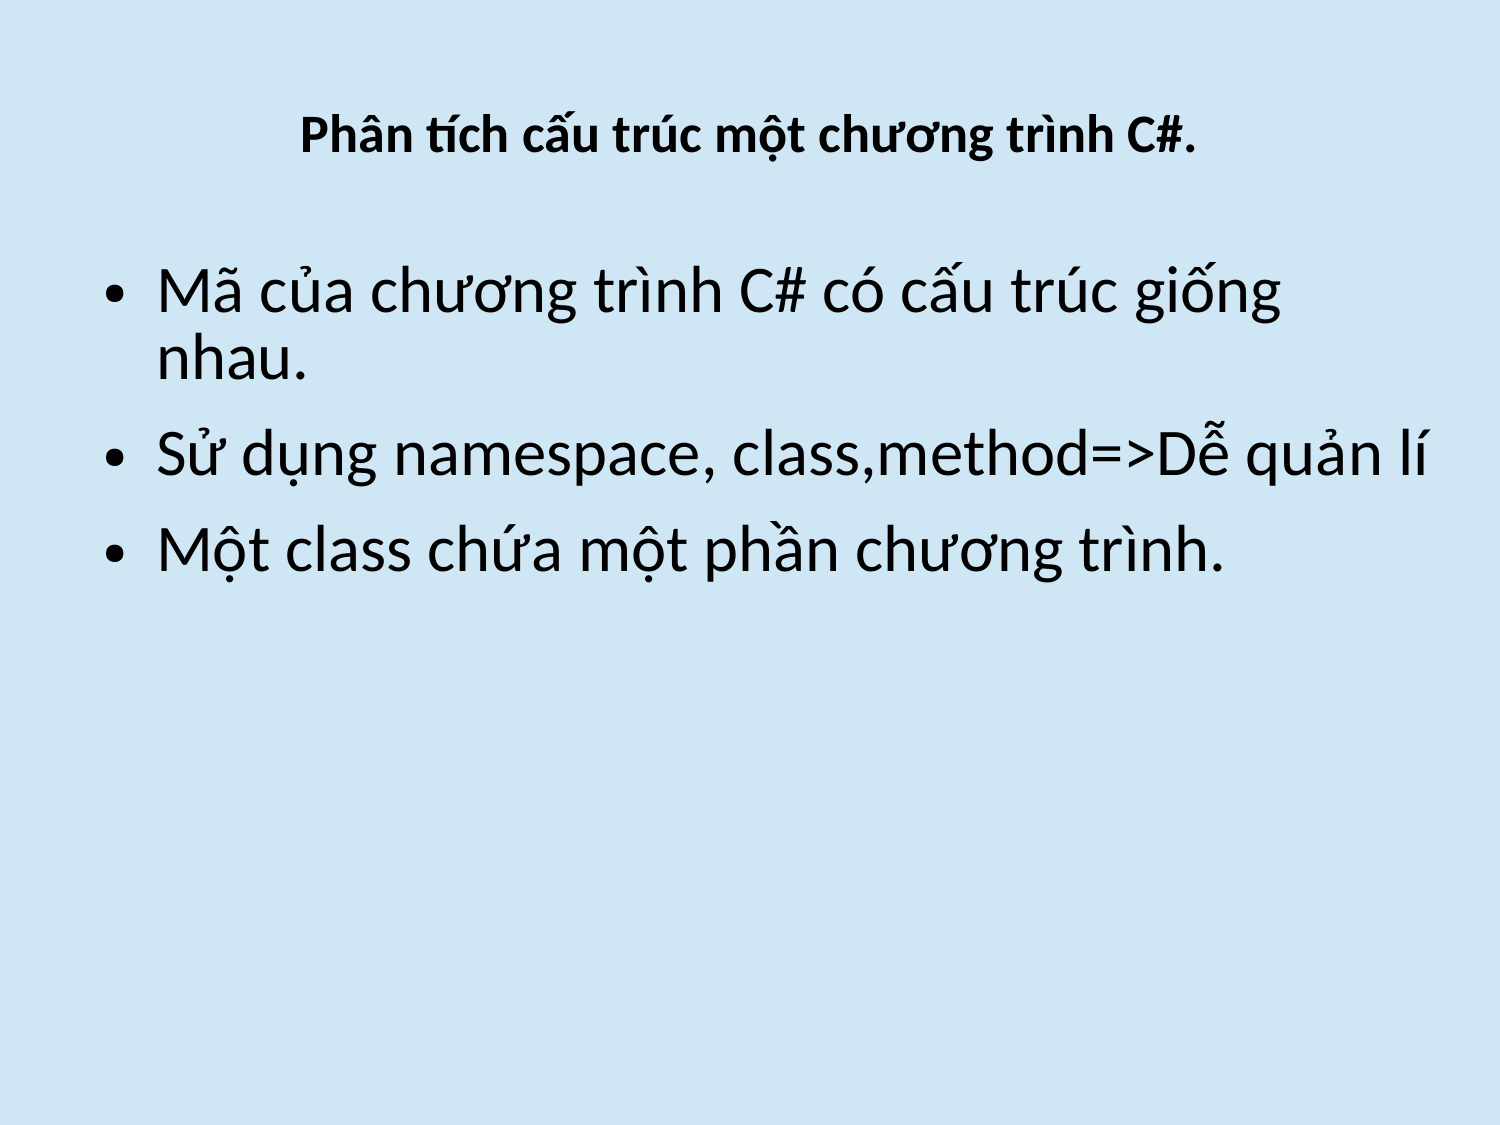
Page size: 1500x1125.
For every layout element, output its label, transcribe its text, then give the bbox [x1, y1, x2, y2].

list Mã của chương trình C# có cấu trúc giống nhau. Sử dụng namespace, class,method=>Dễ quản lí Một class chứa một phần chương trình. [85, 262, 1436, 1005]
title Phân tích cấu trúc một chương trình C#. [75, 45, 1425, 233]
